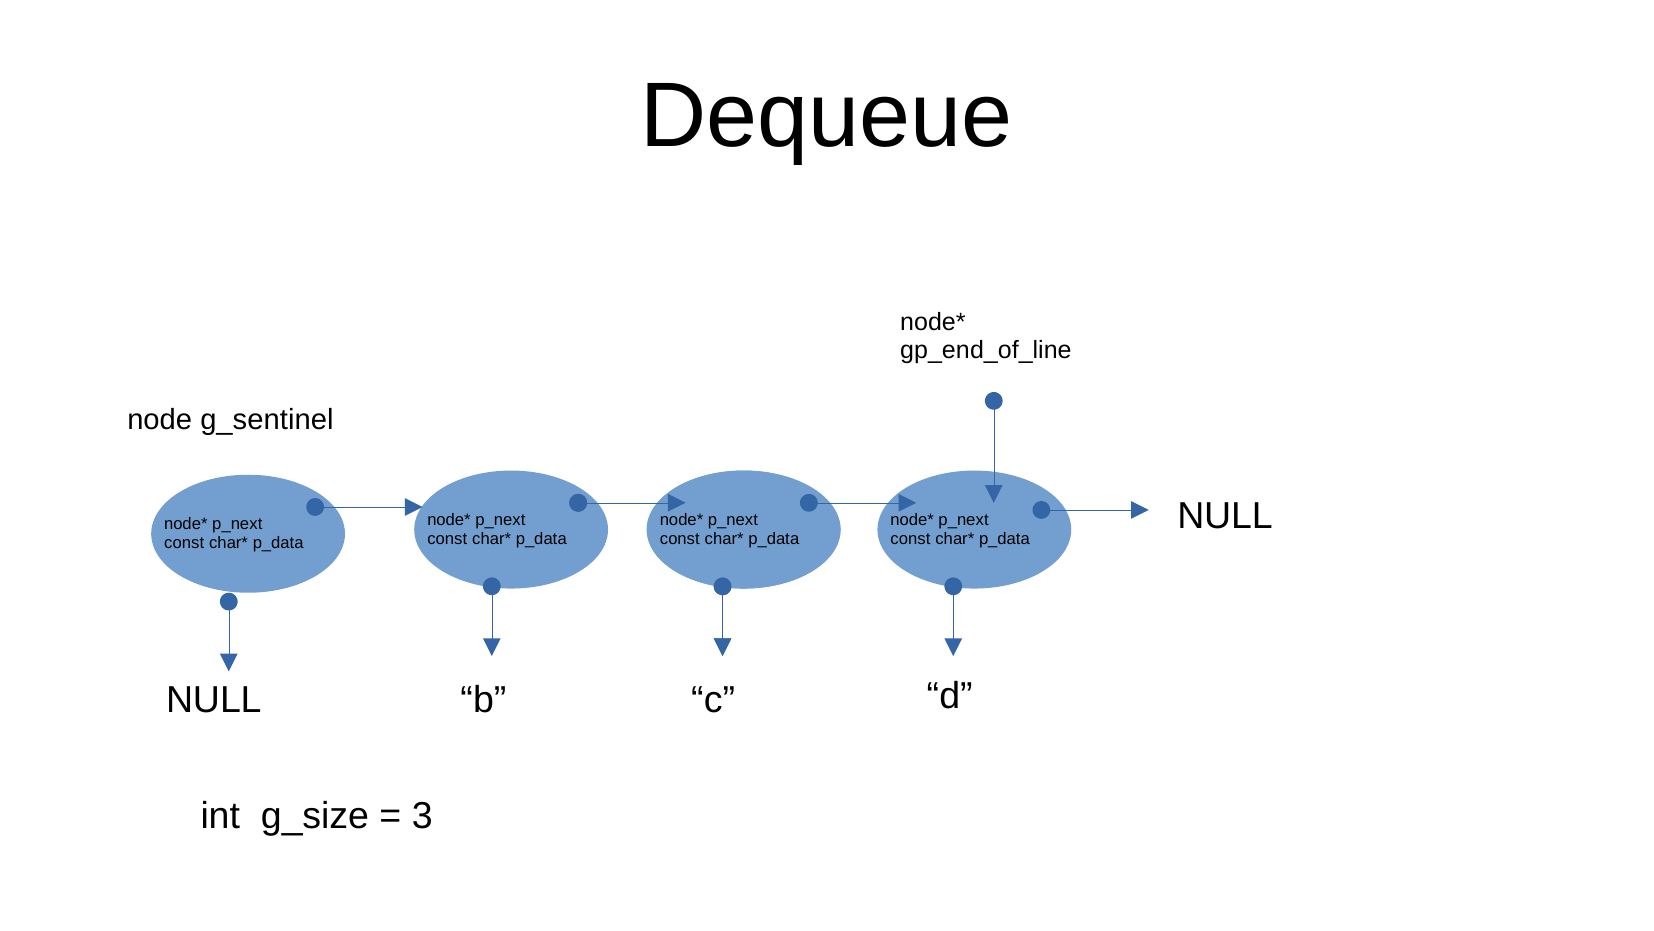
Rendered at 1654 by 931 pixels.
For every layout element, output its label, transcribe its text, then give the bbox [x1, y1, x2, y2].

text_box int g_size = 3 [185, 787, 448, 845]
text_box [192, 582, 304, 593]
text_box node* p_next const char* p_data [149, 506, 346, 582]
text_box node* p_next const char* p_data [645, 502, 841, 578]
text_box [658, 470, 830, 502]
text_box [497, 578, 567, 589]
text_box “b” [414, 670, 570, 750]
text_box [162, 475, 334, 506]
text_box [425, 470, 597, 502]
text_box “c” [645, 670, 801, 728]
text_box node* p_next const char* p_data [875, 502, 1072, 578]
title Dequeue [82, 37, 1571, 193]
text_box [959, 578, 1030, 589]
text_box “d” [880, 667, 1036, 746]
text_box [455, 578, 486, 586]
text_box [888, 470, 994, 502]
text_box [728, 578, 799, 589]
text_box [919, 578, 948, 586]
text_box [995, 471, 1060, 502]
text_box node* gp_end_of_line [885, 300, 1111, 371]
text_box [688, 578, 717, 586]
text_box NULL [1162, 487, 1313, 545]
text_box node g_sentinel [112, 396, 384, 475]
text_box node* p_next const char* p_data [412, 502, 609, 578]
text_box NULL [151, 671, 307, 751]
